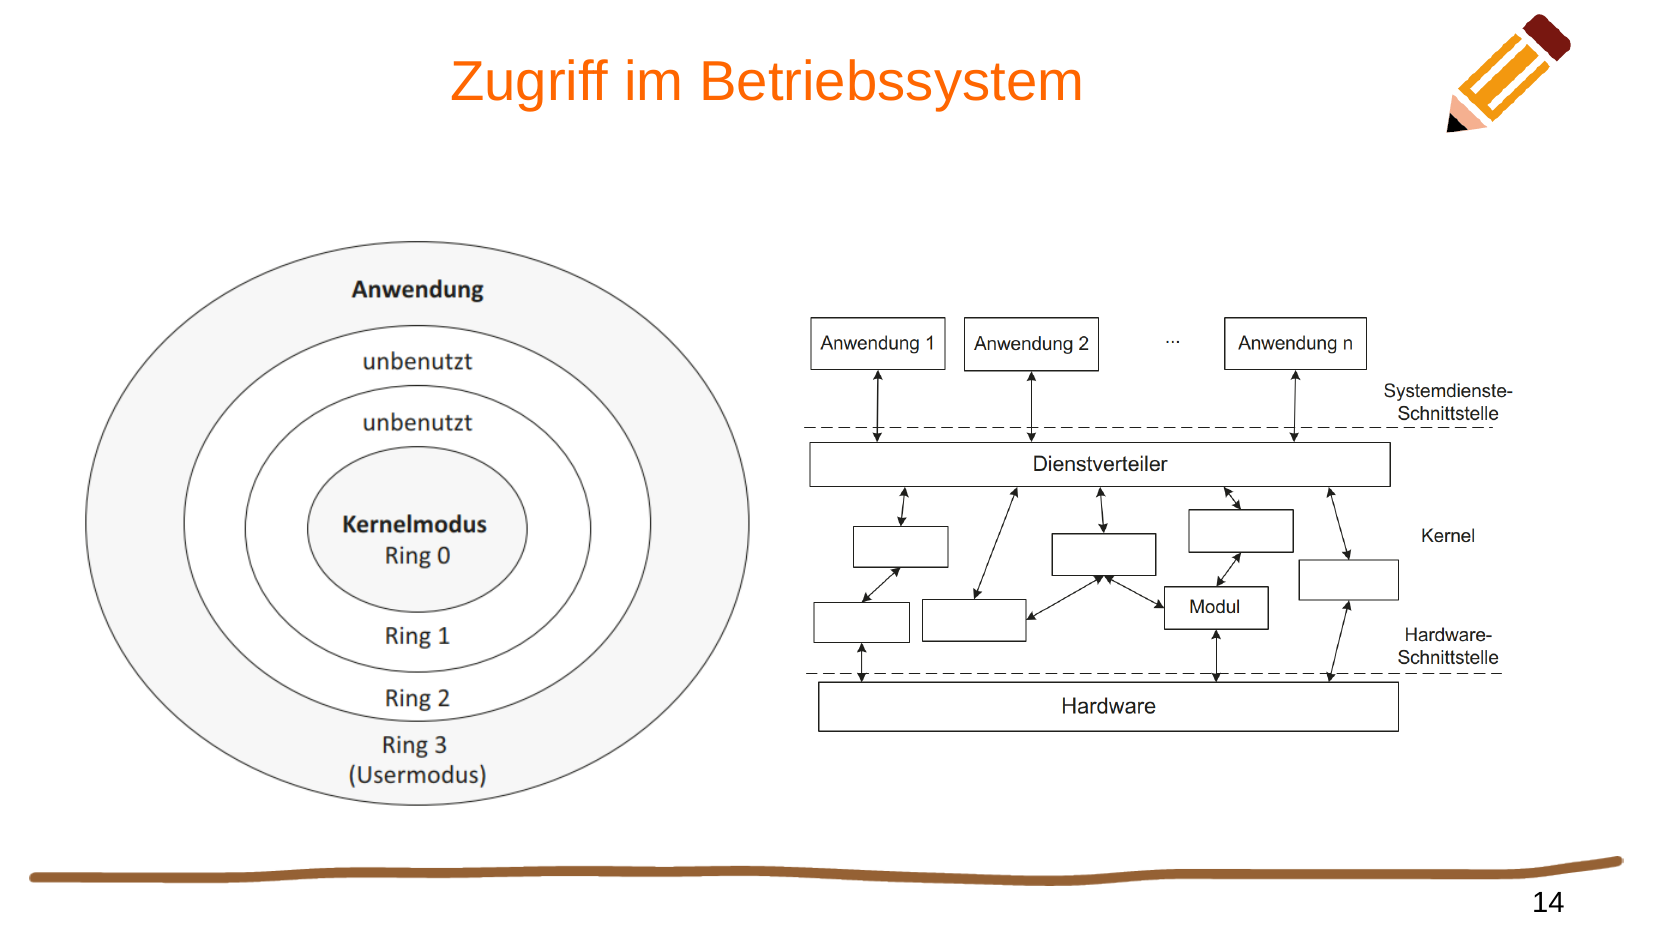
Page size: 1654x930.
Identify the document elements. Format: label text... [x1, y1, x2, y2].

picture [1446, 14, 1571, 133]
title Zugriff im Betriebssystem [88, 29, 1447, 133]
picture [29, 856, 1624, 886]
picture [17, 210, 1537, 825]
